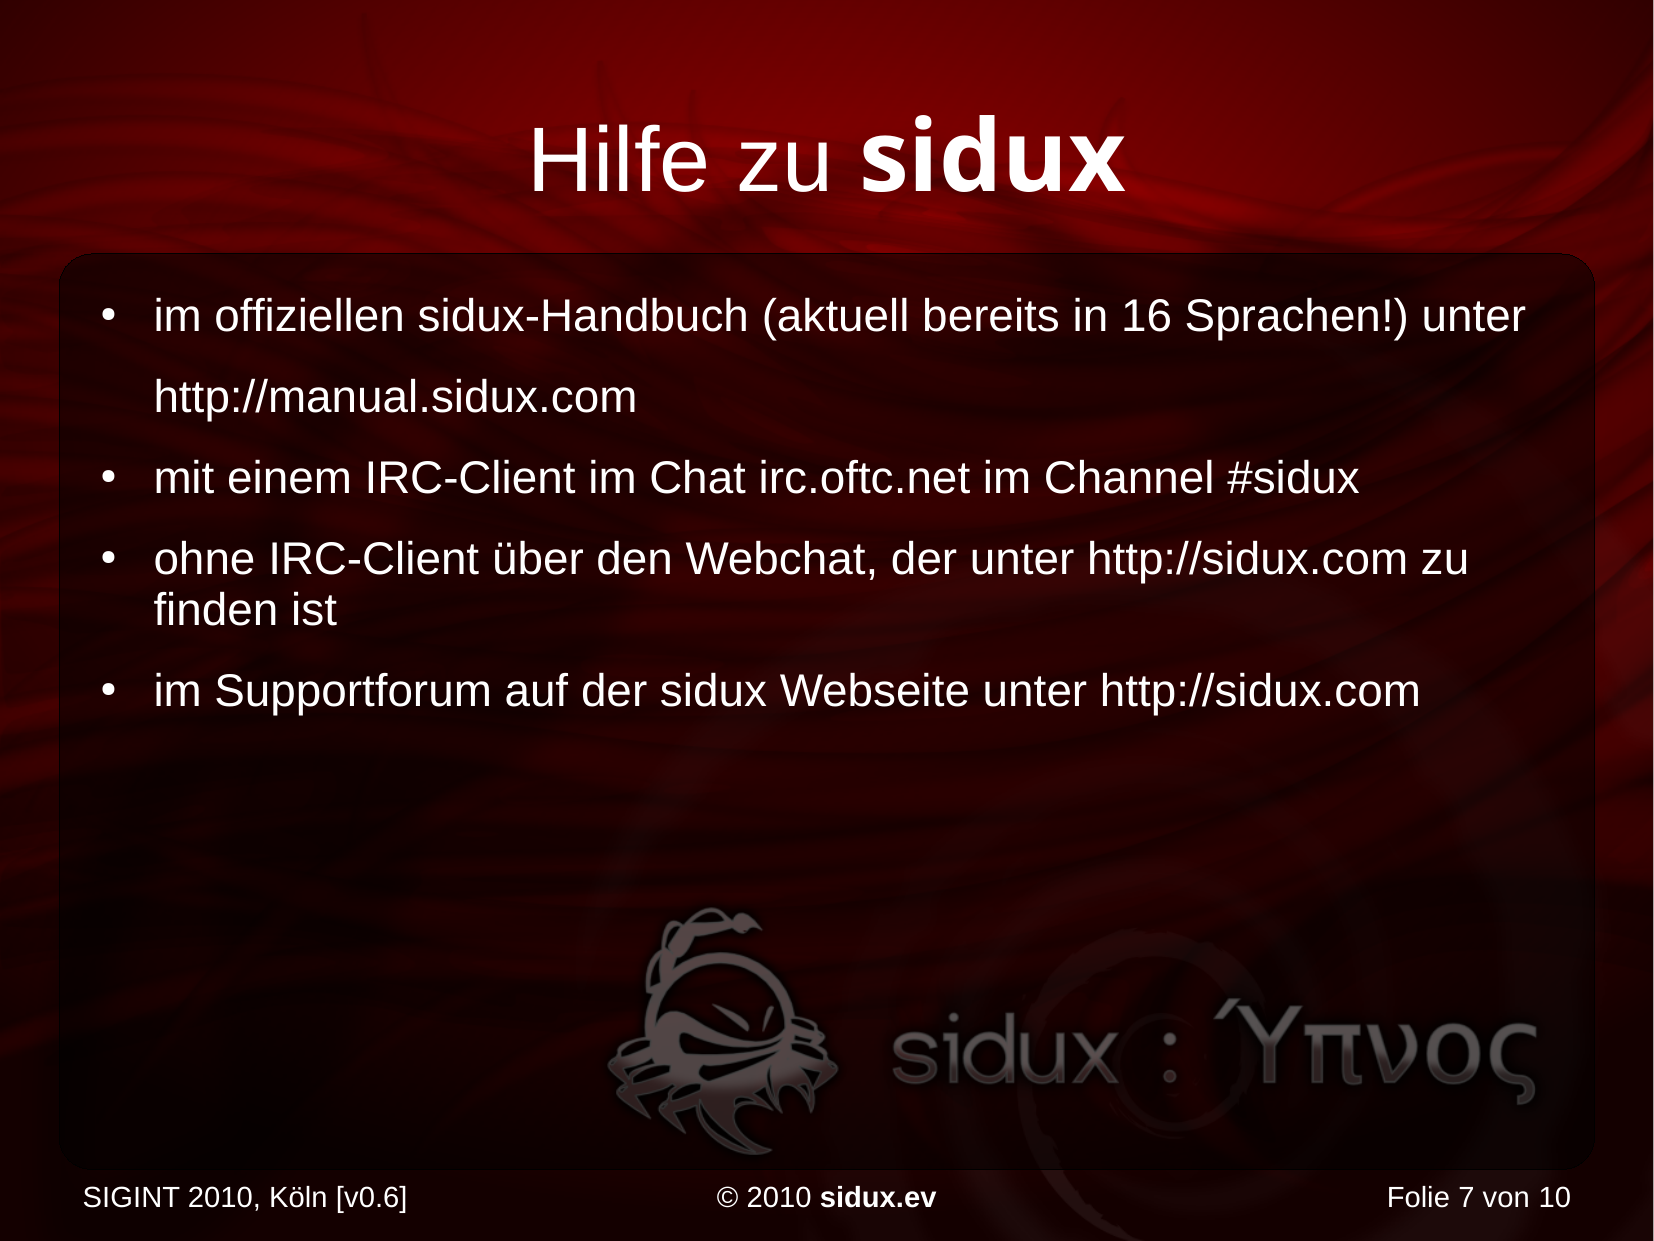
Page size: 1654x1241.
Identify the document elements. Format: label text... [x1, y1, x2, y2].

list im offiziellen sidux-Handbuch (aktuell bereits in 16 Sprachen!) unter http://manual.sidux.com mit einem IRC-Client im Chat irc.oftc.net im Channel #sidux ohne IRC-Client über den Webchat, der unter http://sidux.com zu finden ist im Supportforum auf der sidux Webseite unter http://sidux.com [82, 290, 1571, 1109]
text_box [59, 253, 1595, 1170]
picture [0, 0, 1654, 1241]
title Hilfe zu sidux [82, 49, 1571, 255]
